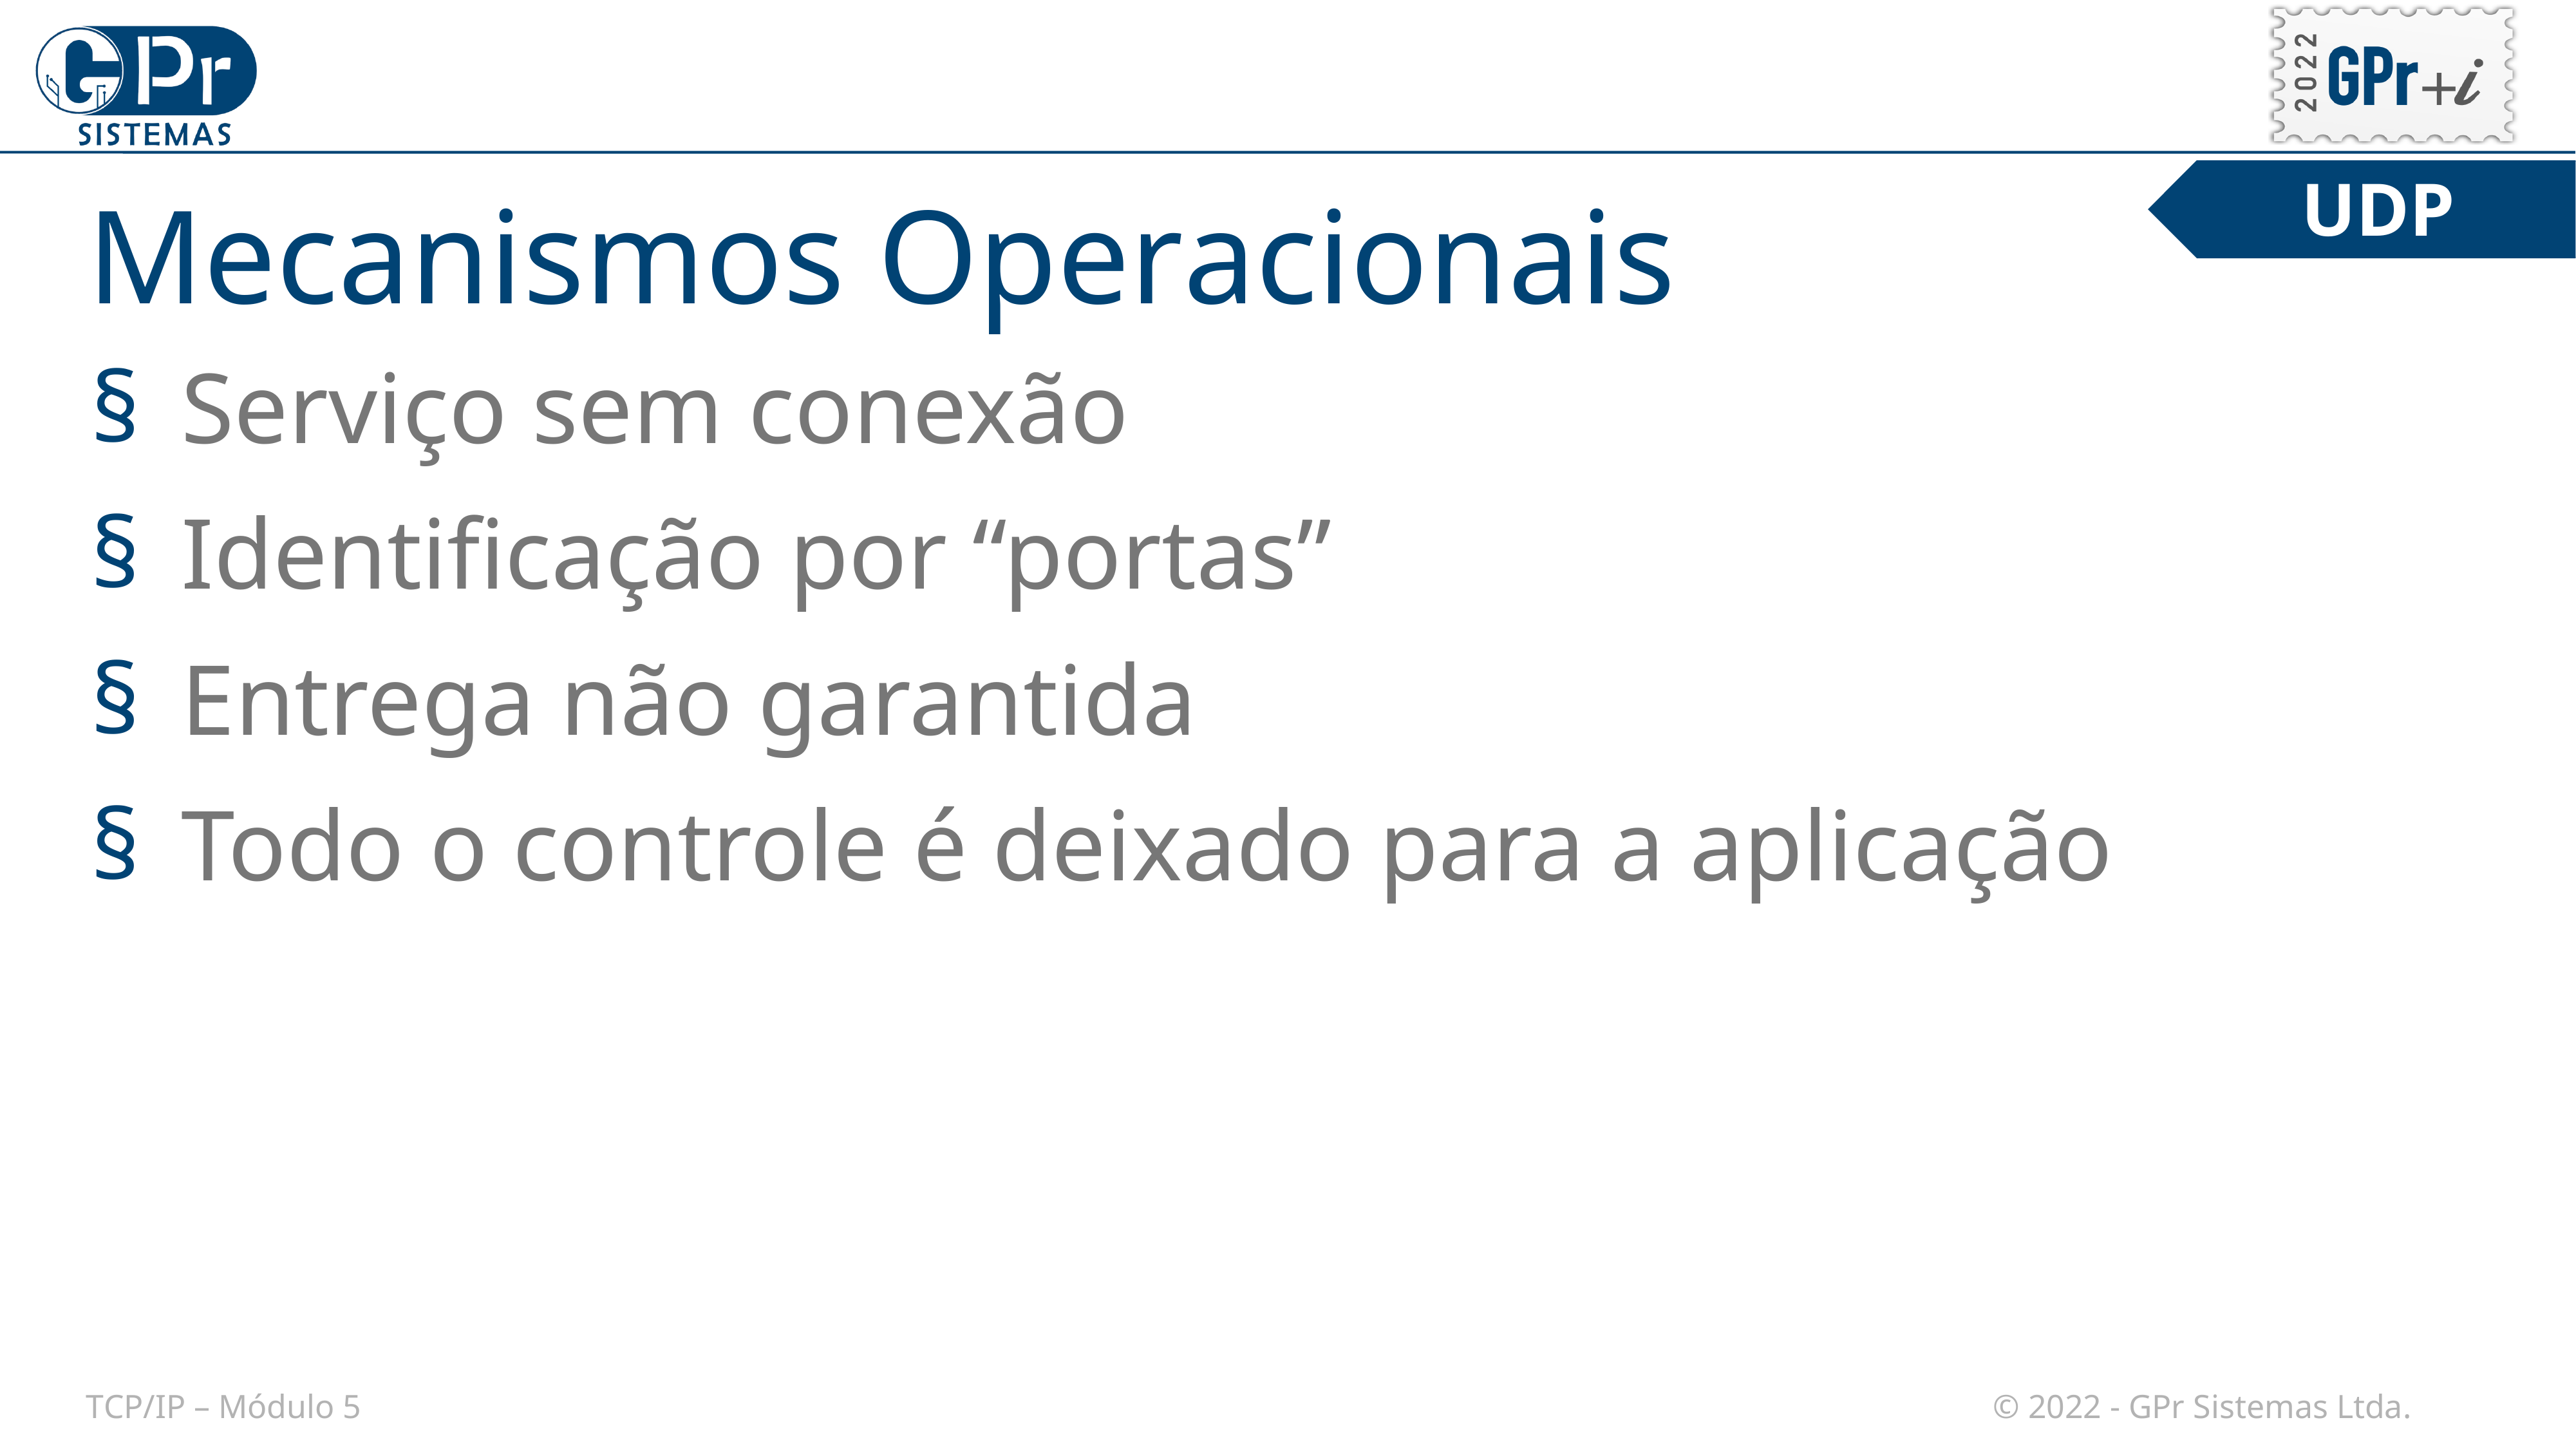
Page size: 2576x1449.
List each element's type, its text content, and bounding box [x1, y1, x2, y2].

picture [2268, 4, 2519, 145]
list Mecanismos Operacionais [81, 169, 2496, 343]
list Serviço sem conexão Identificação por “portas” Entrega não garantida Todo o controle é deixado para a aplicação [80, 319, 2496, 1382]
text_box [2148, 160, 2576, 258]
picture [34, 26, 257, 147]
text_box UDP [2219, 157, 2537, 256]
